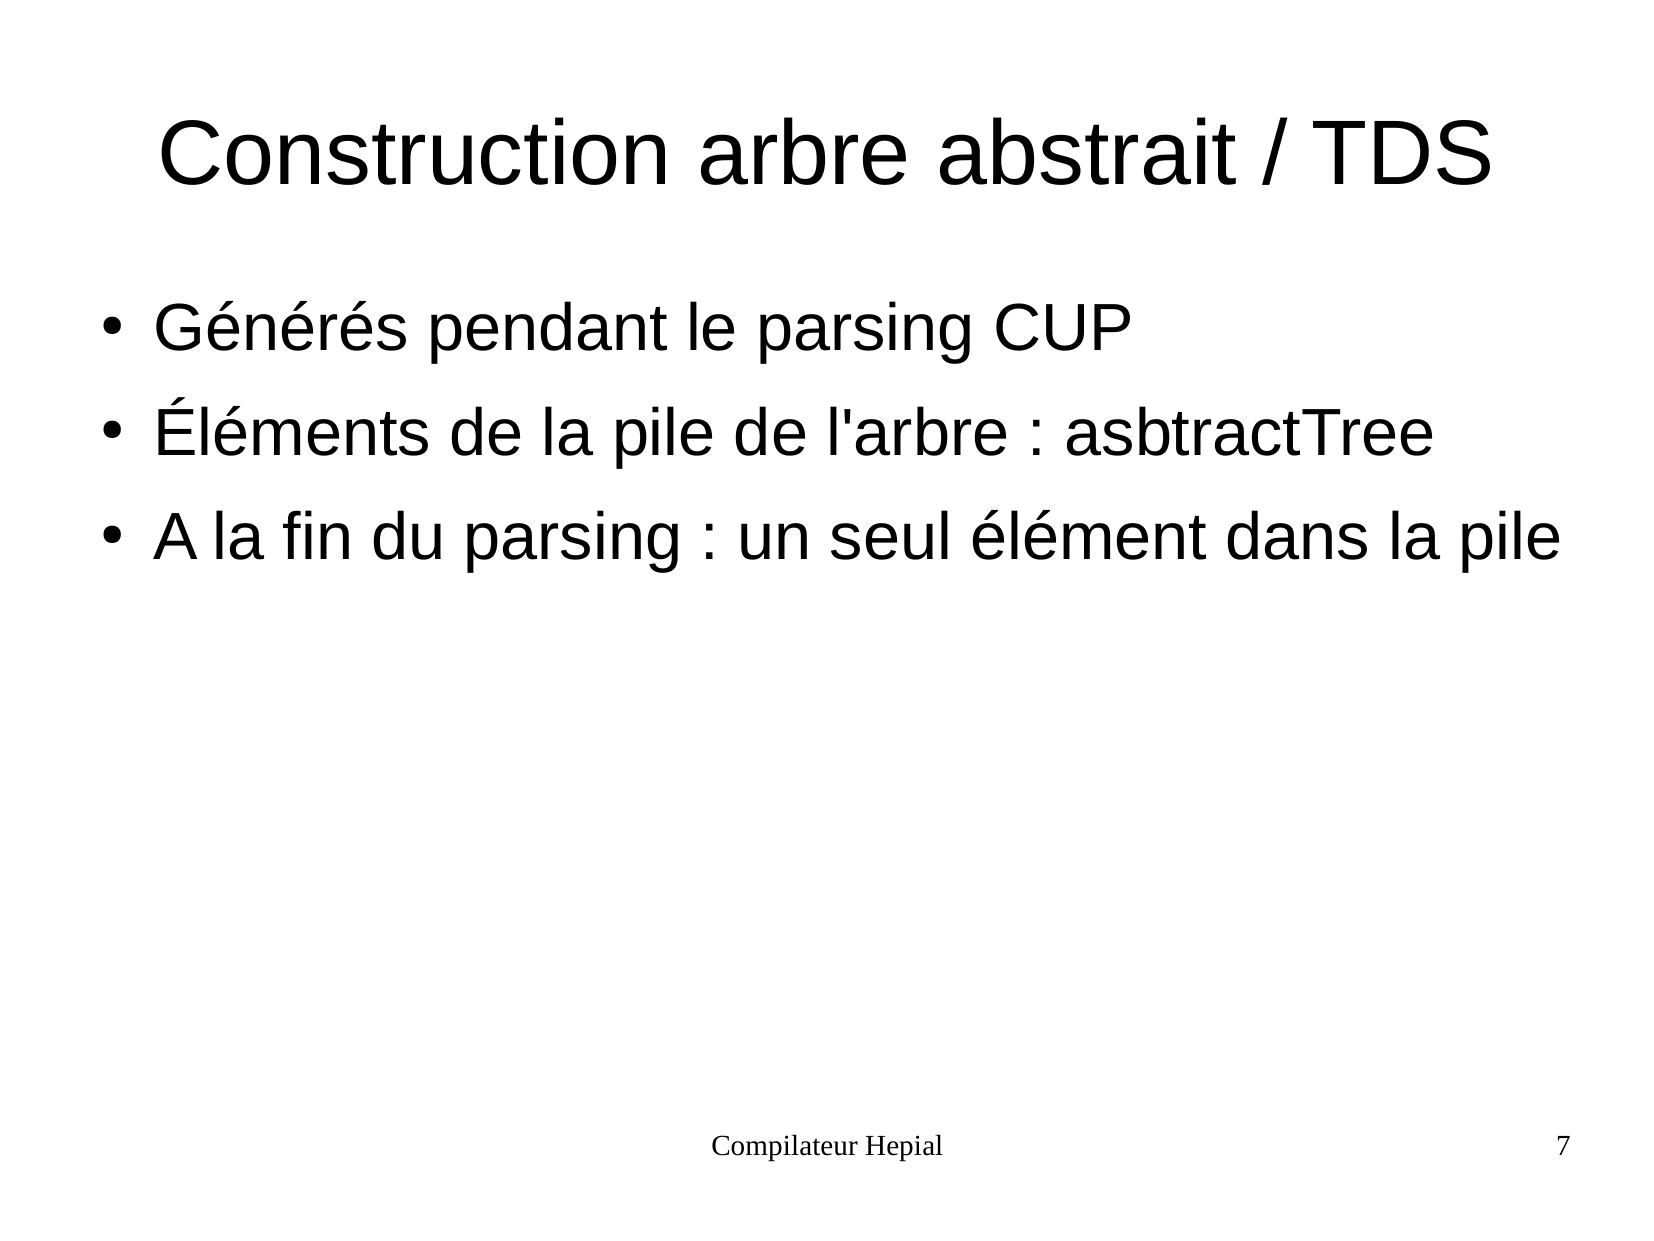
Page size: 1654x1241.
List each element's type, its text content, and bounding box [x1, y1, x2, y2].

title Construction arbre abstrait / TDS [82, 49, 1571, 257]
list Générés pendant le parsing CUP Éléments de la pile de l'arbre : asbtractTree A la fin du parsing : un seul élément dans la pile [82, 290, 1571, 1010]
